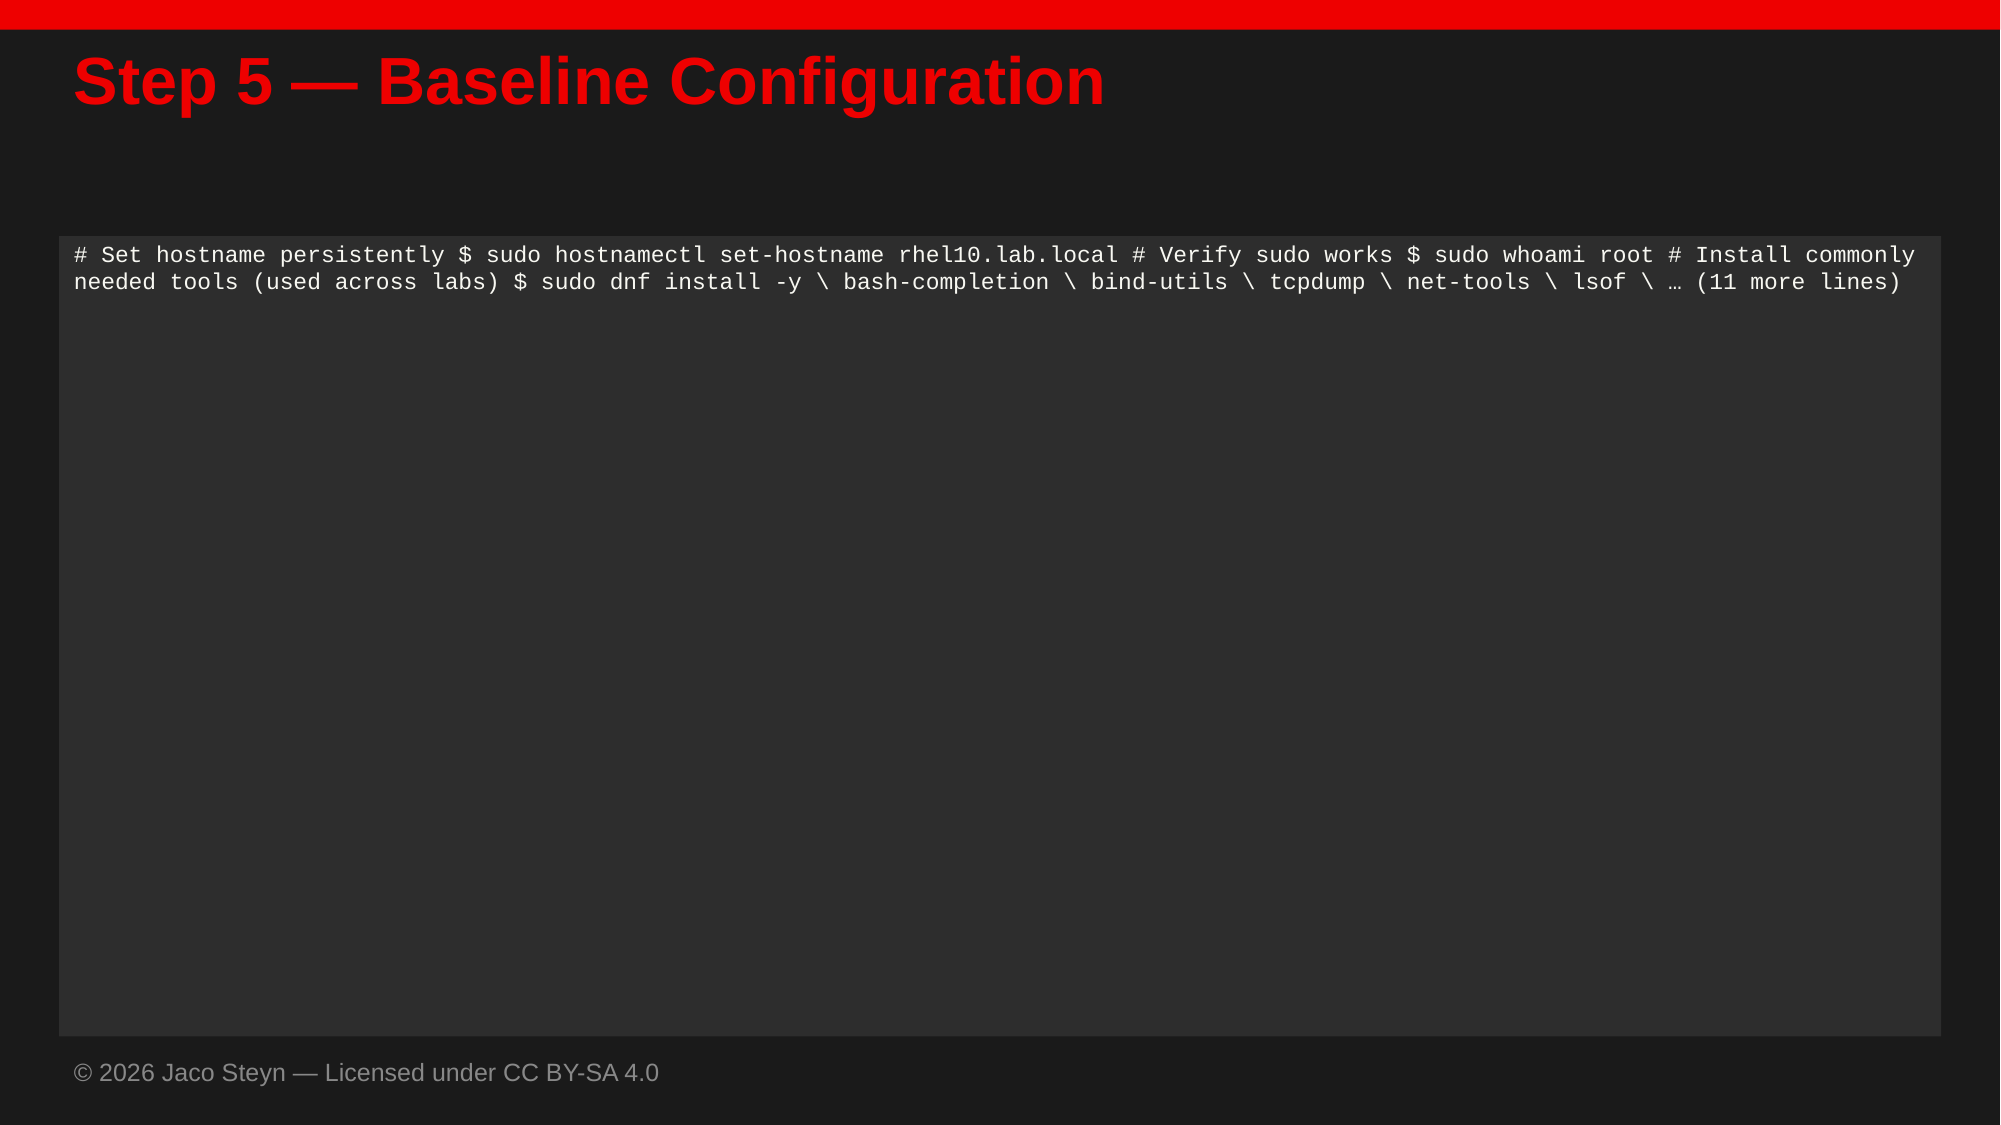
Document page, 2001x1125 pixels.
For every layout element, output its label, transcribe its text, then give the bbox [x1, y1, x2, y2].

text_box © 2026 Jaco Steyn — Licensed under CC BY-SA 4.0 [59, 1051, 1942, 1093]
text_box # Set hostname persistently $ sudo hostnamectl set-hostname rhel10.lab.local # Verify sudo works $ sudo whoami root # Install commonly needed tools (used across labs) $ sudo dnf install -y \ bash-completion \ bind-utils \ tcpdump \ net-tools \ lsof \ … (11 more lines) [59, 236, 1942, 1037]
text_box Step 5 — Baseline Configuration [59, 36, 1942, 208]
text_box [0, 0, 2001, 30]
